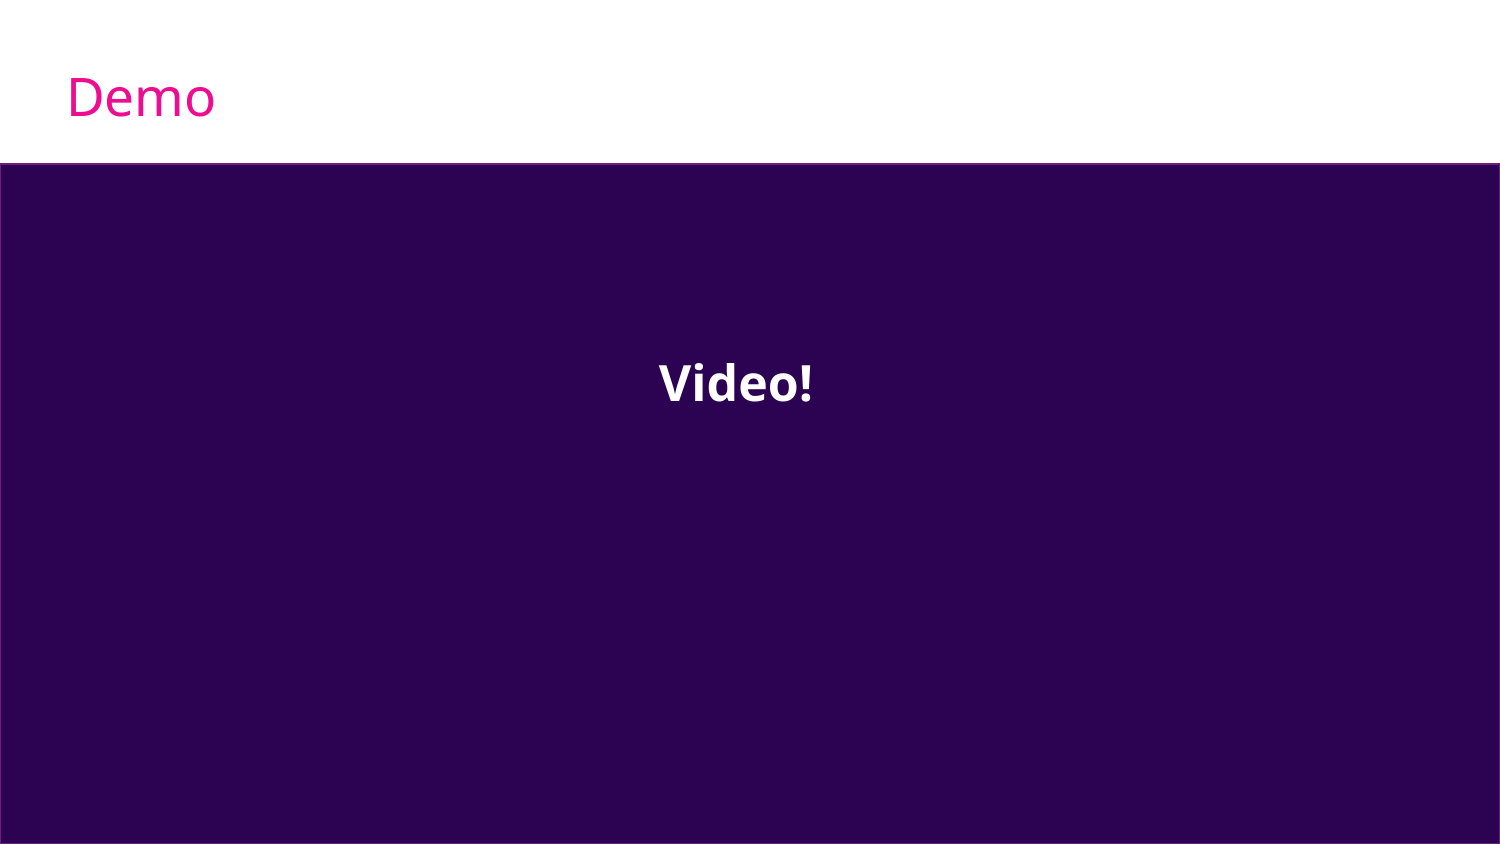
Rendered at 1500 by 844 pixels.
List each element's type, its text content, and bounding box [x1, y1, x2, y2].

title Demo [51, 48, 1449, 142]
text_box [0, 164, 1500, 844]
text_box Video! [51, 349, 1419, 412]
